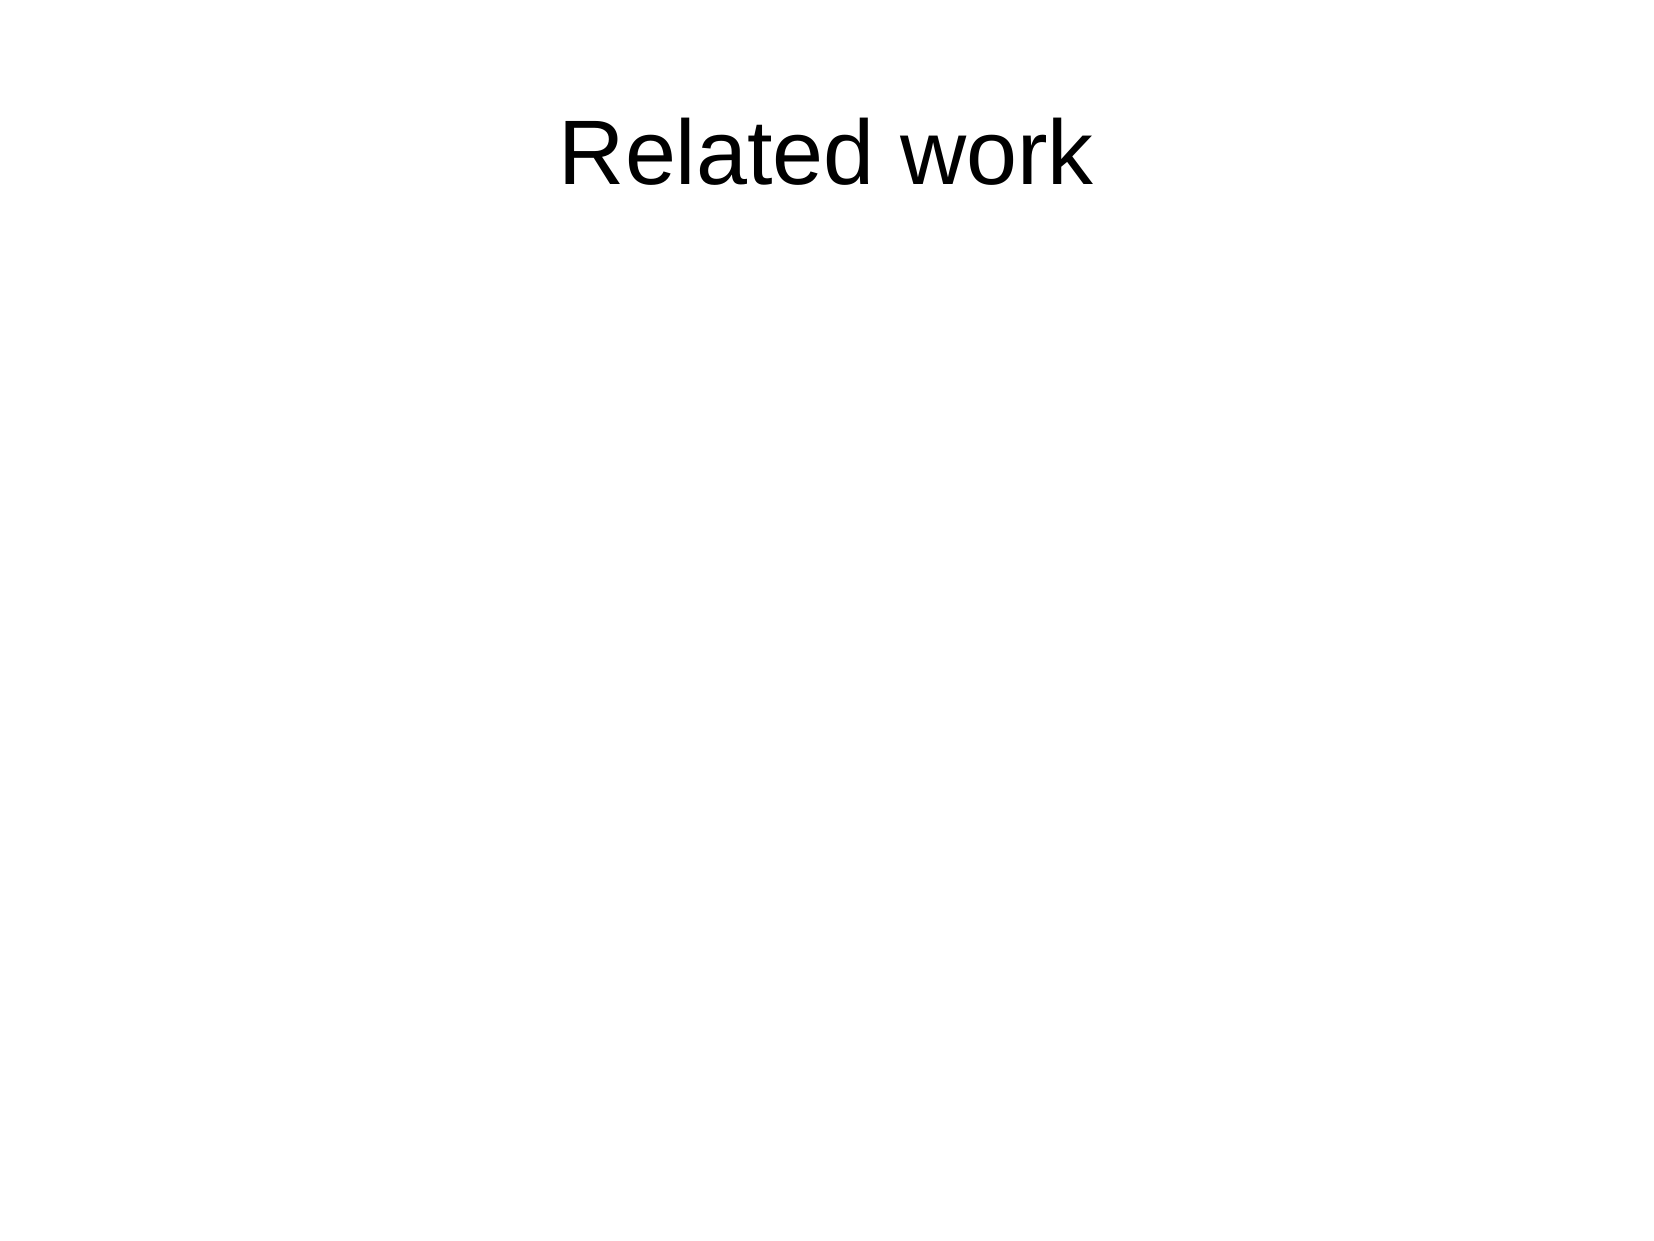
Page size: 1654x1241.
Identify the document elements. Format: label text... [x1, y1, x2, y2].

title Related work [82, 49, 1571, 257]
